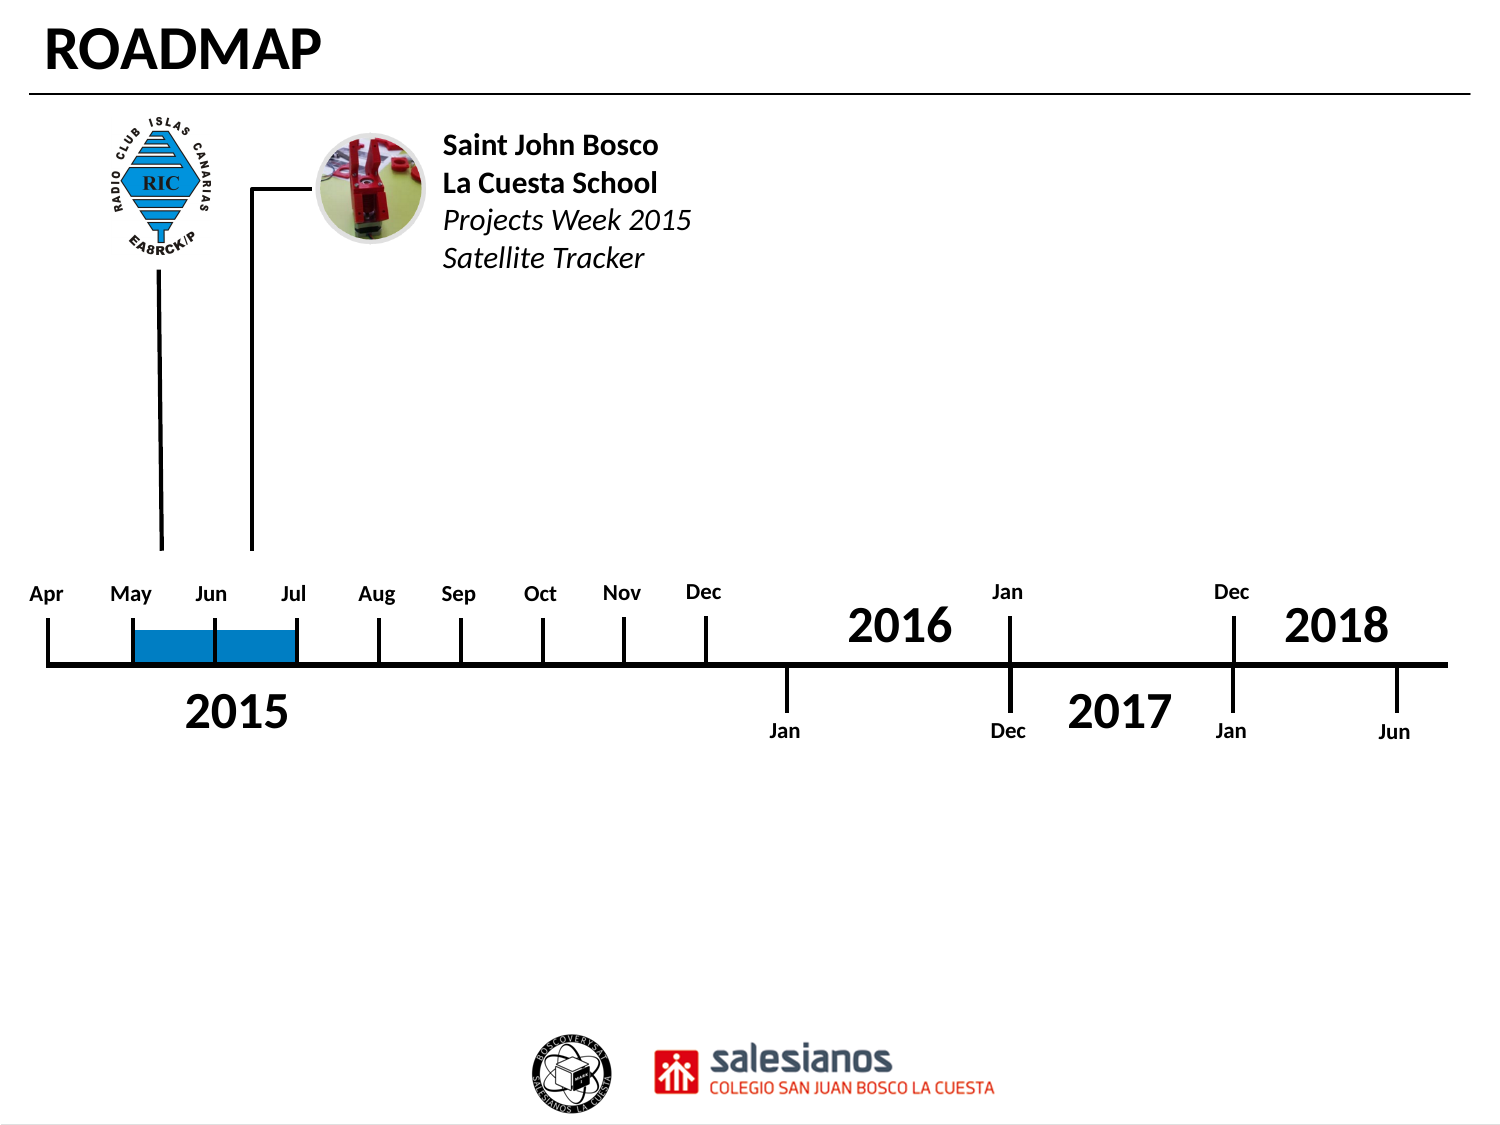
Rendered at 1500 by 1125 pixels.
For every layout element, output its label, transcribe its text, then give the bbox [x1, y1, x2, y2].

text_box [217, 630, 295, 662]
text_box Aug [330, 571, 417, 614]
text_box 2017 [1032, 669, 1208, 747]
text_box Saint John Bosco La Cuesta School Projects Week 2015 Satellite Tracker [428, 117, 909, 282]
text_box Oct [499, 571, 582, 614]
text_box Jan [731, 708, 839, 752]
text_box 2016 [811, 583, 988, 661]
text_box Dec [650, 569, 757, 612]
text_box [135, 630, 213, 662]
text_box Nov [568, 570, 676, 613]
text_box Apr [5, 571, 88, 614]
text_box Sep [417, 571, 499, 614]
text_box Dec [955, 708, 1062, 752]
text_box Jun [1341, 708, 1448, 752]
text_box ROADMAP [29, 0, 1472, 90]
text_box May [88, 571, 170, 614]
picture [0, 0, 1500, 1125]
text_box Jan [1177, 708, 1285, 751]
text_box Jun [170, 571, 253, 614]
text_box Jan [954, 569, 1061, 612]
text_box Dec [1178, 568, 1286, 612]
text_box 2015 [149, 668, 325, 747]
text_box Jul [253, 571, 330, 614]
text_box 2018 [1248, 583, 1425, 661]
